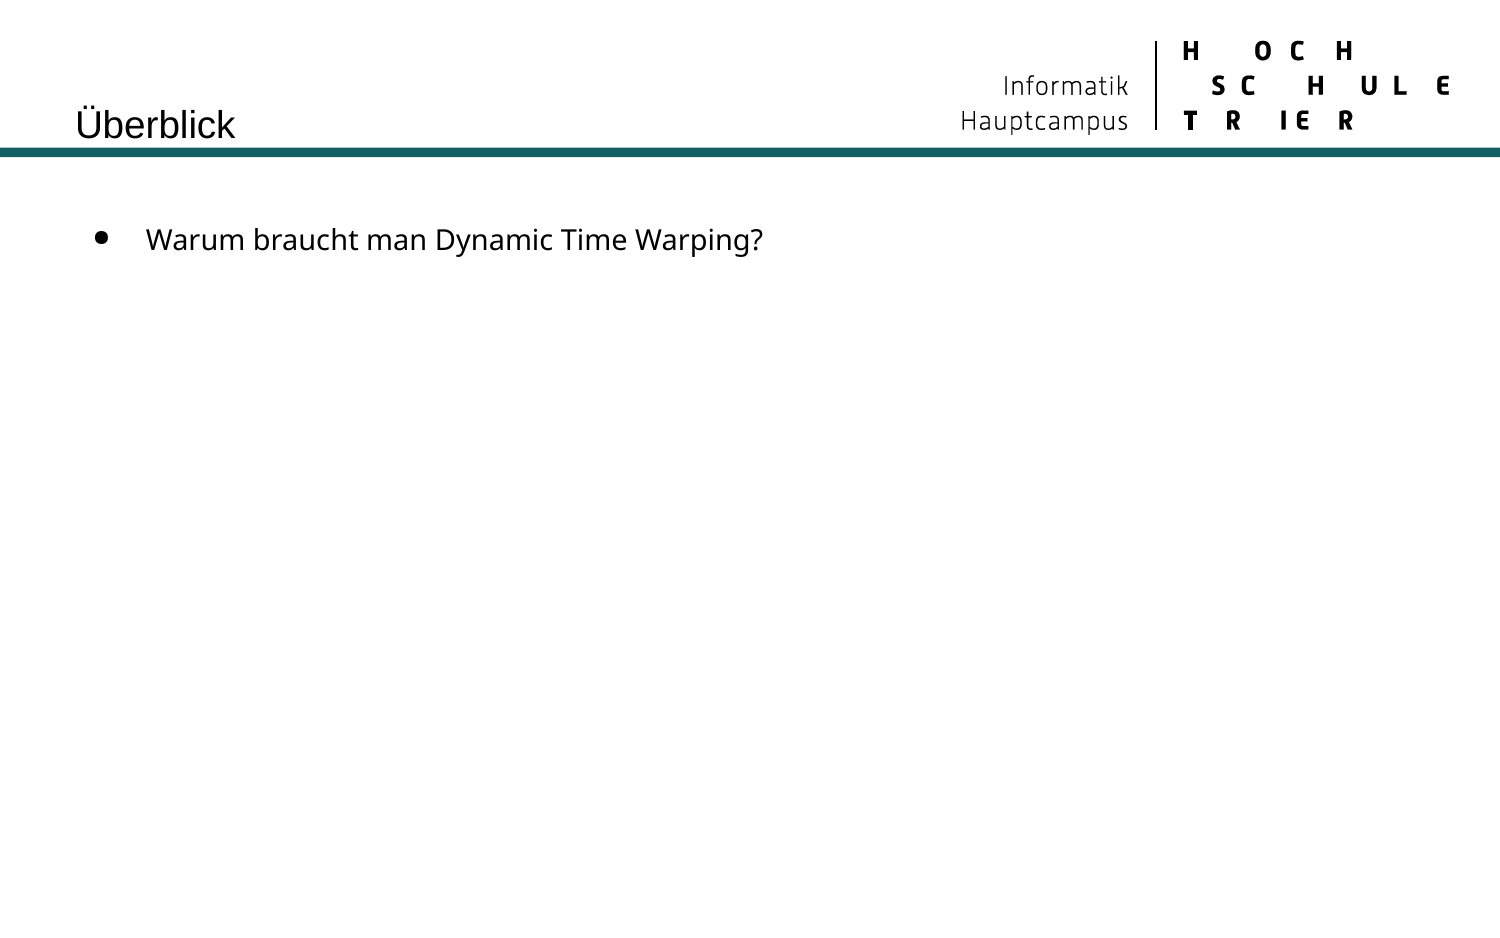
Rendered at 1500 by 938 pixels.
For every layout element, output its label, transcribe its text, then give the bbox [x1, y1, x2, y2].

title Überblick [75, 37, 1425, 194]
list Warum braucht man Dynamic Time Warping? [75, 219, 1425, 863]
